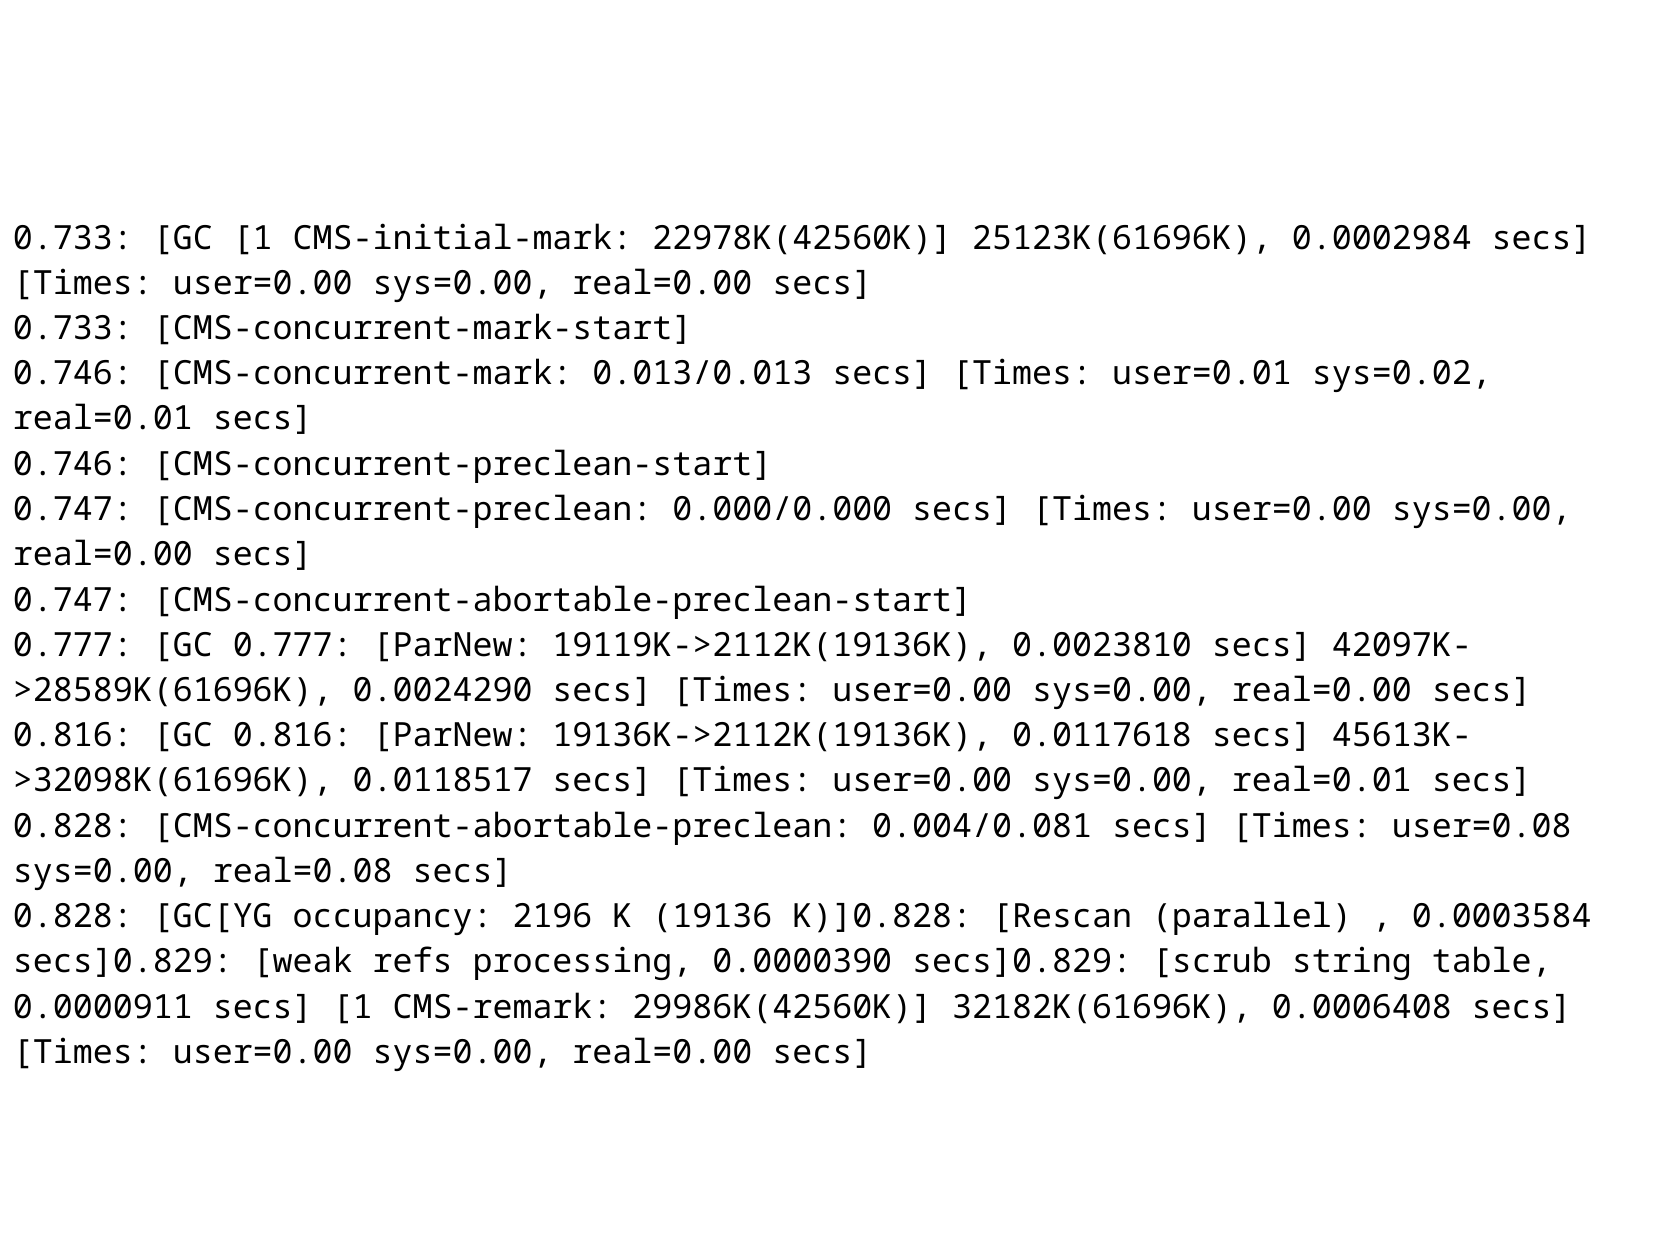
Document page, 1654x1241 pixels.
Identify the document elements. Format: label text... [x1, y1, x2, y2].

text_box 0.733: [GC [1 CMS-initial-mark: 22978K(42560K)] 25123K(61696K), 0.0002984 secs] [Times: user=0.00 sys=0.00, real=0.00 secs] 0.733: [CMS-concurrent-mark-start] 0.746: [CMS-concurrent-mark: 0.013/0.013 secs] [Times: user=0.01 sys=0.02, real=0.01 secs] 0.746: [CMS-concurrent-preclean-start] 0.747: [CMS-concurrent-preclean: 0.000/0.000 secs] [Times: user=0.00 sys=0.00, real=0.00 secs] 0.747: [CMS-concurrent-abortable-preclean-start] 0.777: [GC 0.777: [ParNew: 19119K->2112K(19136K), 0.0023810 secs] 42097K->28589K(61696K), 0.0024290 secs] [Times: user=0.00 sys=0.00, real=0.00 secs] 0.816: [GC 0.816: [ParNew: 19136K->2112K(19136K), 0.0117618 secs] 45613K->32098K(61696K), 0.0118517 secs] [Times: user=0.00 sys=0.00, real=0.01 secs] 0.828: [CMS-concurrent-abortable-preclean: 0.004/0.081 secs] [Times: user=0.08 sys=0.00, real=0.08 secs] 0.828: [GC[YG occupancy: 2196 K (19136 K)]0.828: [Rescan (parallel) , 0.0003584 secs]0.829: [weak refs processing, 0.0000390 secs]0.829: [scrub string table, 0.0000911 secs] [1 CMS-remark: 29986K(42560K)] 32182K(61696K), 0.0006408 secs] [Times: user=0.00 sys=0.00, real=0.00 secs] [0, 206, 1654, 1034]
